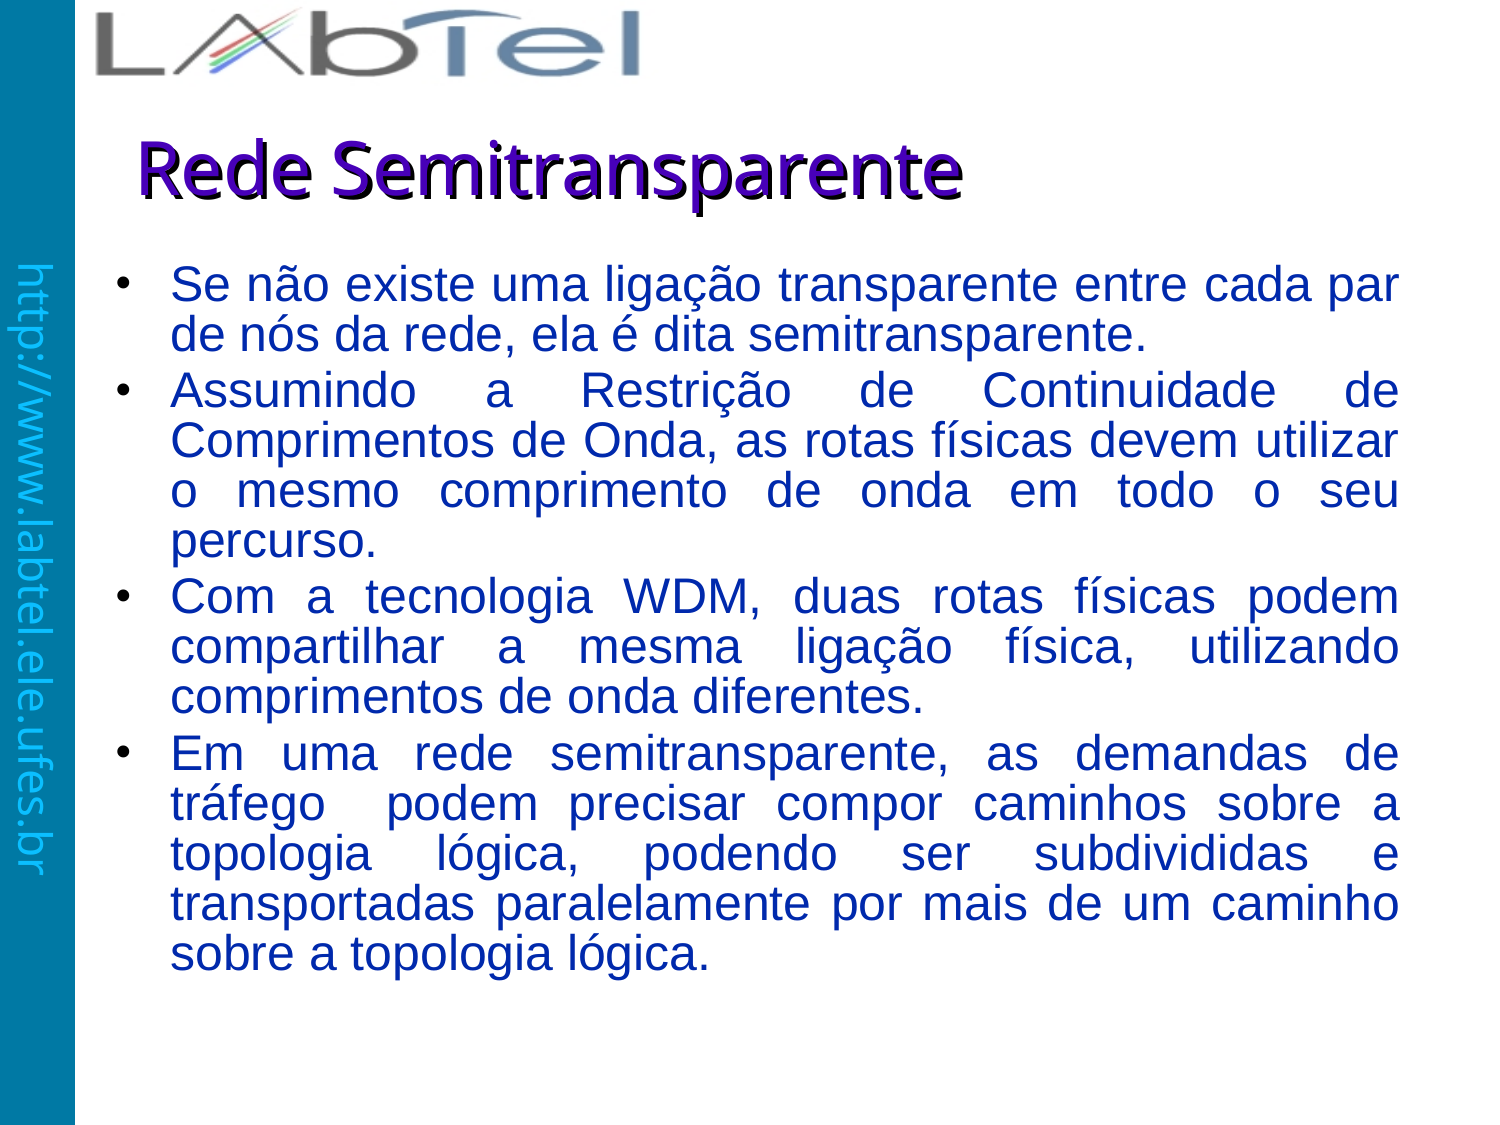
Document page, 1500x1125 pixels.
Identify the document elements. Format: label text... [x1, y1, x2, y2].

picture [76, 0, 675, 88]
list Se não existe uma ligação transparente entre cada par de nós da rede, ela é dita semitransparente. Assumindo a Restrição de Continuidade de Comprimentos de Onda, as rotas físicas devem utilizar o mesmo comprimento de onda em todo o seu percurso. Com a tecnologia WDM, duas rotas físicas podem compartilhar a mesma ligação física, utilizando comprimentos de onda diferentes. Em uma rede semitransparente, as demandas de tráfego podem precisar compor caminhos sobre a topologia lógica, podendo ser subdivididas e transportadas paralelamente por mais de um caminho sobre a topologia lógica. [99, 237, 1416, 1054]
title Rede Semitransparente [99, 65, 1461, 264]
